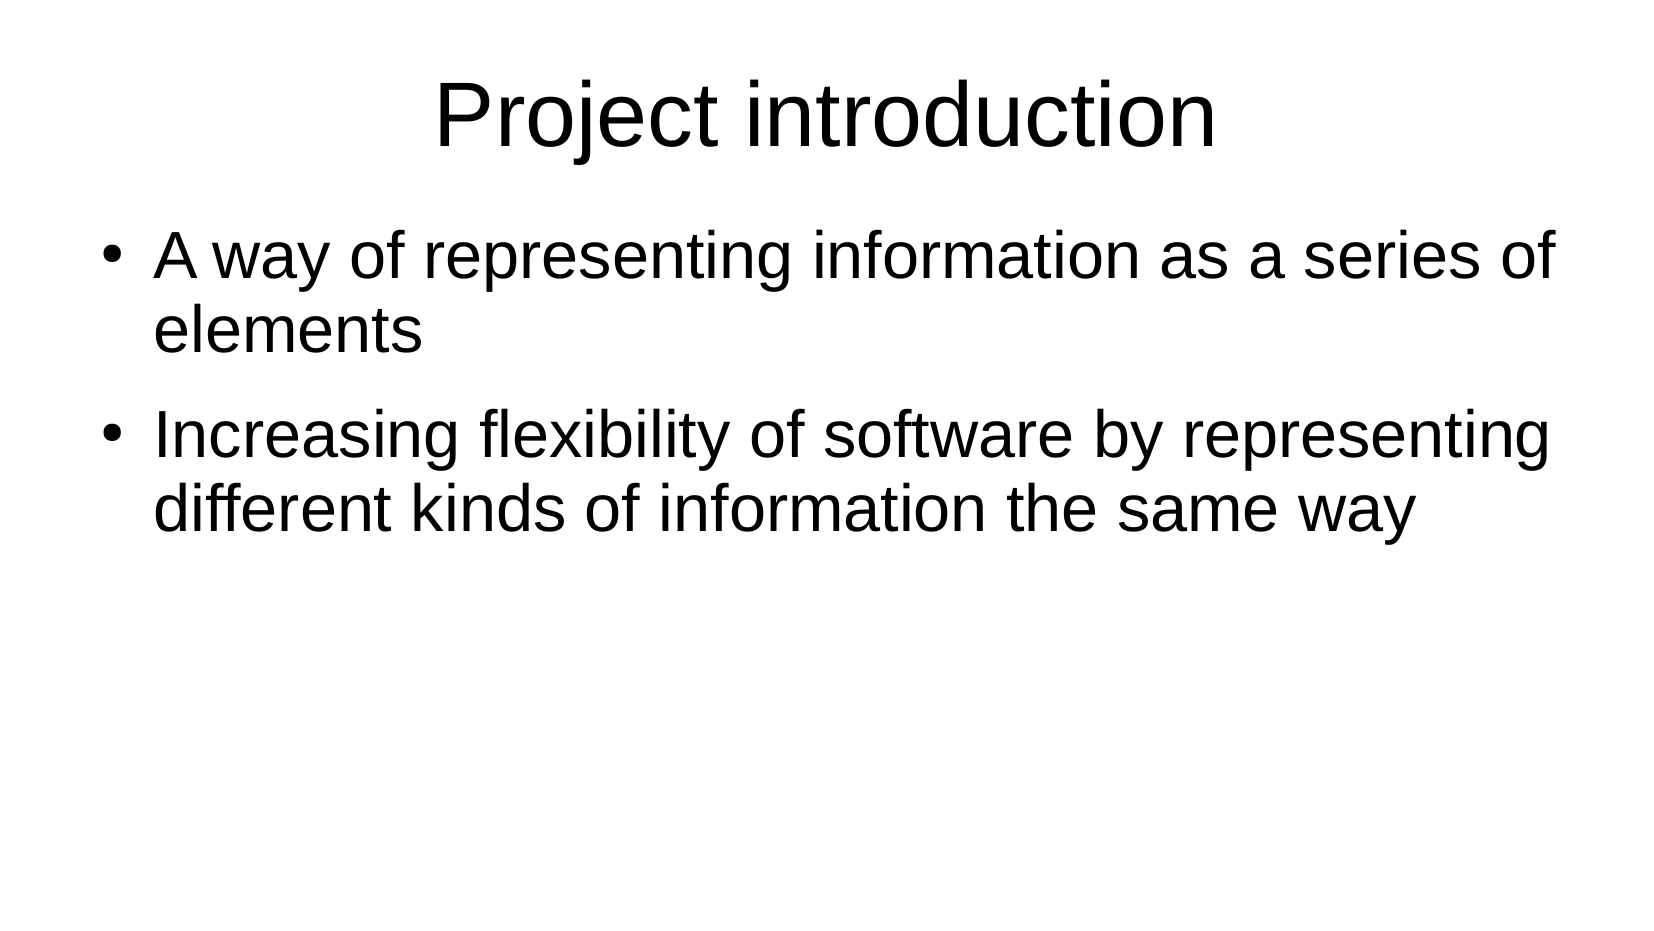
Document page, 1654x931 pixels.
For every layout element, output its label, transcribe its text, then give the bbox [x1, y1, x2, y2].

title Project introduction [82, 37, 1571, 193]
list A way of representing information as a series of elements Increasing flexibility of software by representing different kinds of information the same way [82, 217, 1571, 758]
